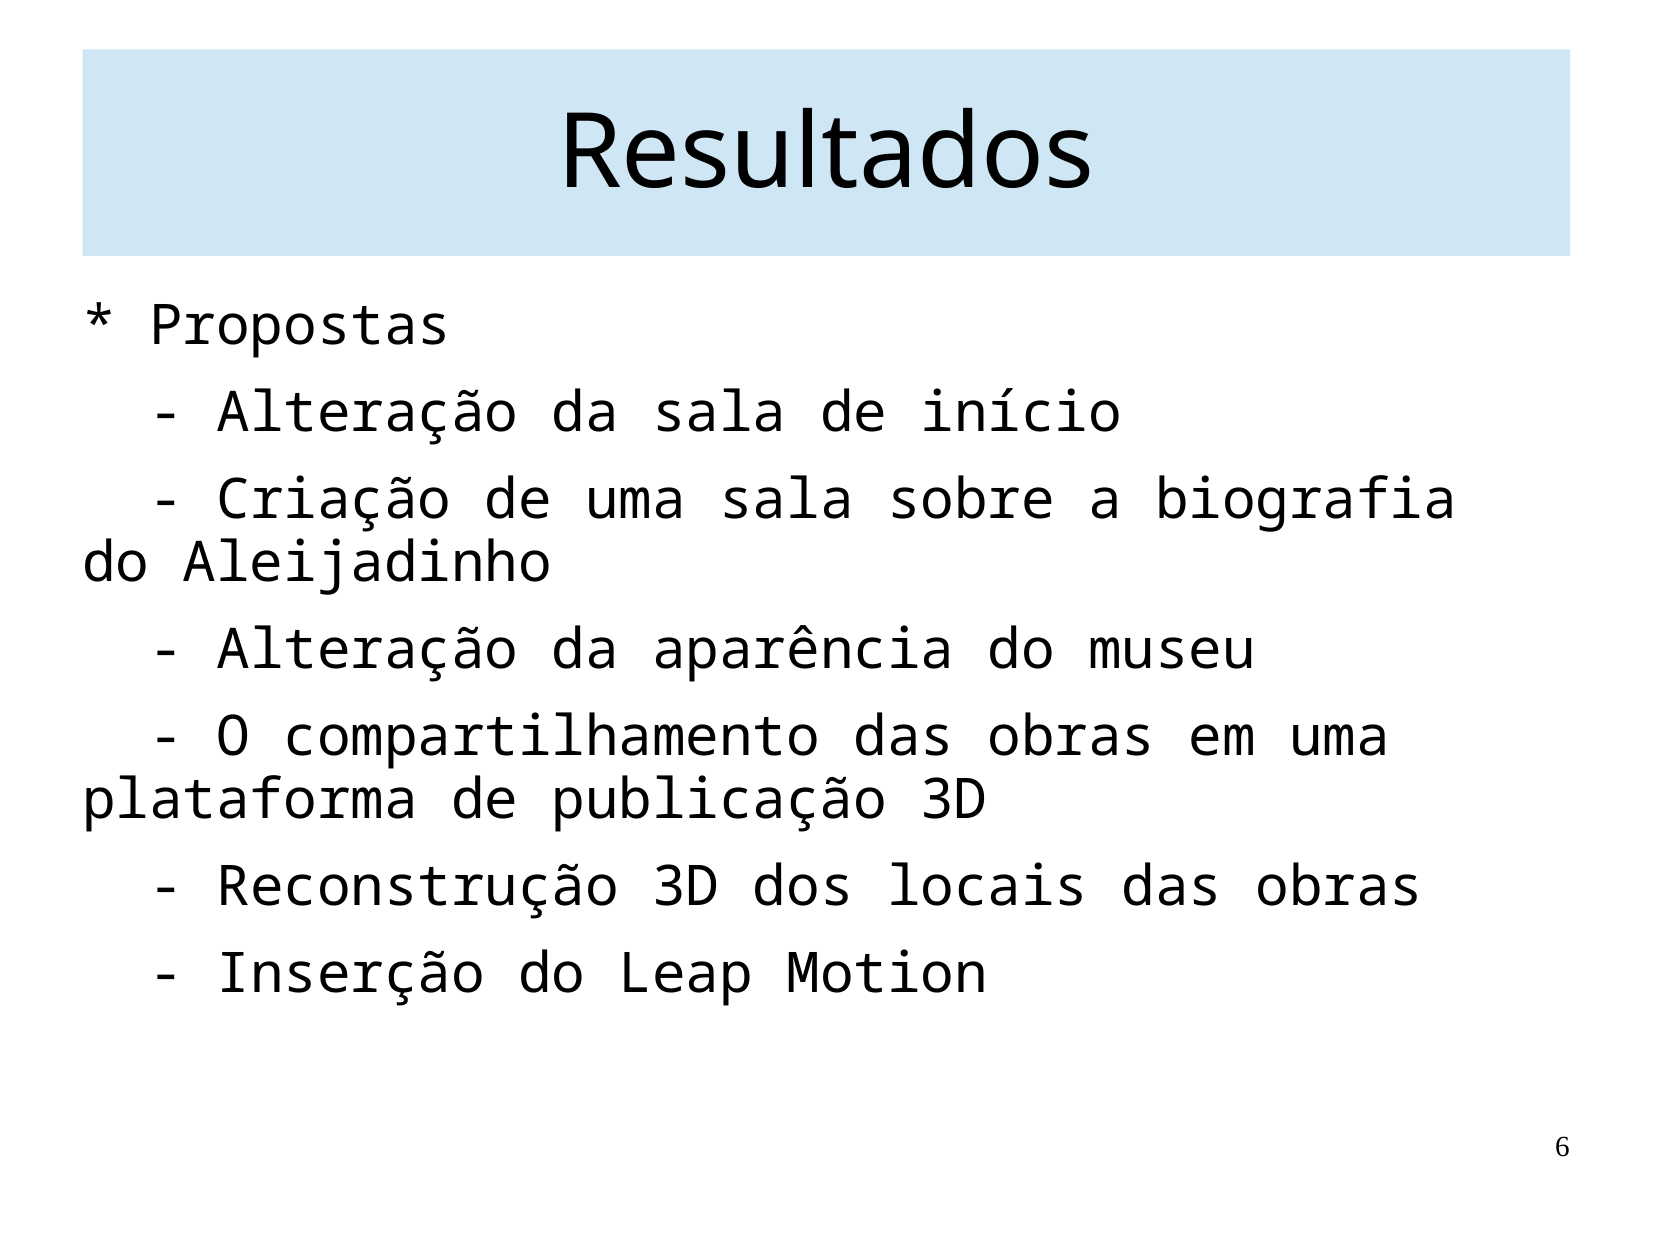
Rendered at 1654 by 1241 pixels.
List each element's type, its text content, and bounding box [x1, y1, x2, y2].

title Resultados [82, 49, 1571, 256]
list * Propostas - Alteração da sala de início - Criação de uma sala sobre a biografia do Aleijadinho - Alteração da aparência do museu - O compartilhamento das obras em uma plataforma de publicação 3D - Reconstrução 3D dos locais das obras - Inserção do Leap Motion [82, 290, 1537, 1009]
